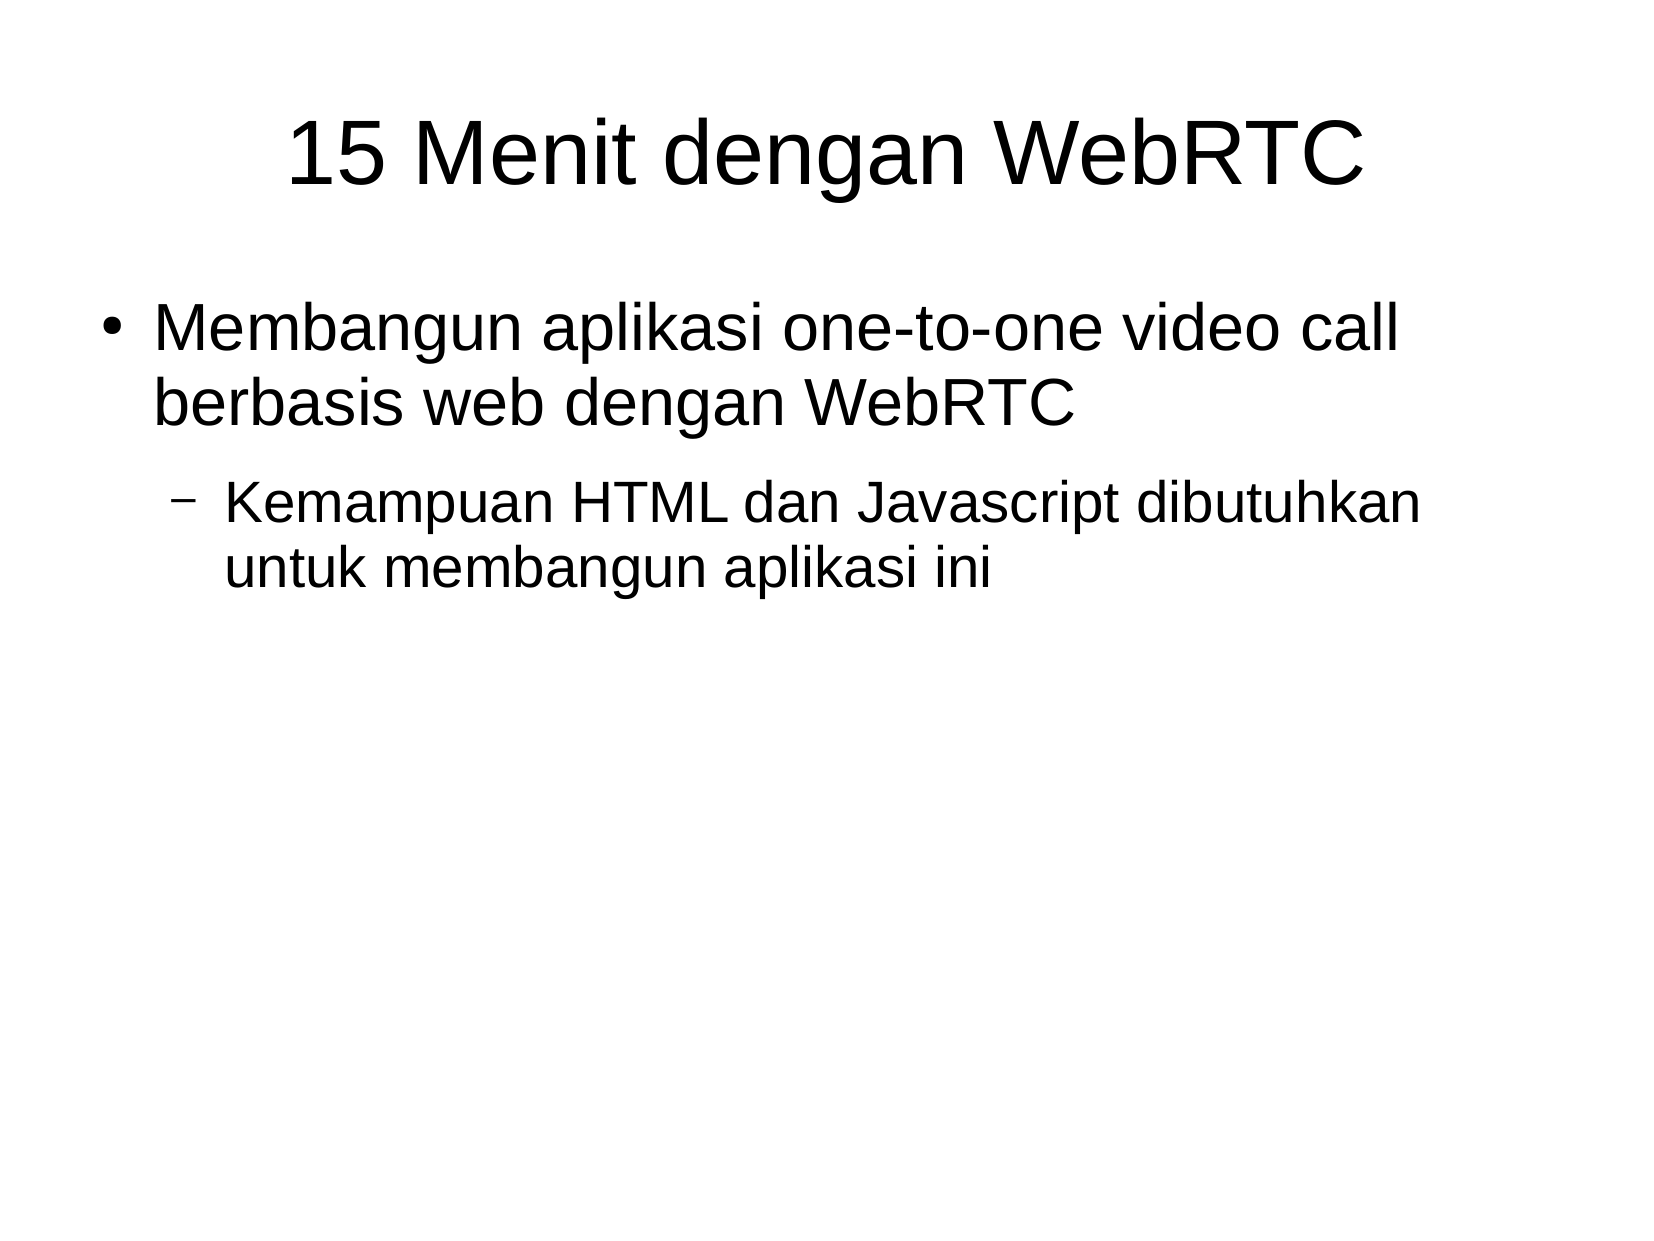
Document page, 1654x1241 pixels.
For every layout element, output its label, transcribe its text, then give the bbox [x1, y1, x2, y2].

list Membangun aplikasi one-to-one video call berbasis web dengan WebRTC Kemampuan HTML dan Javascript dibutuhkan untuk membangun aplikasi ini [82, 290, 1571, 1010]
title 15 Menit dengan WebRTC [82, 49, 1571, 257]
